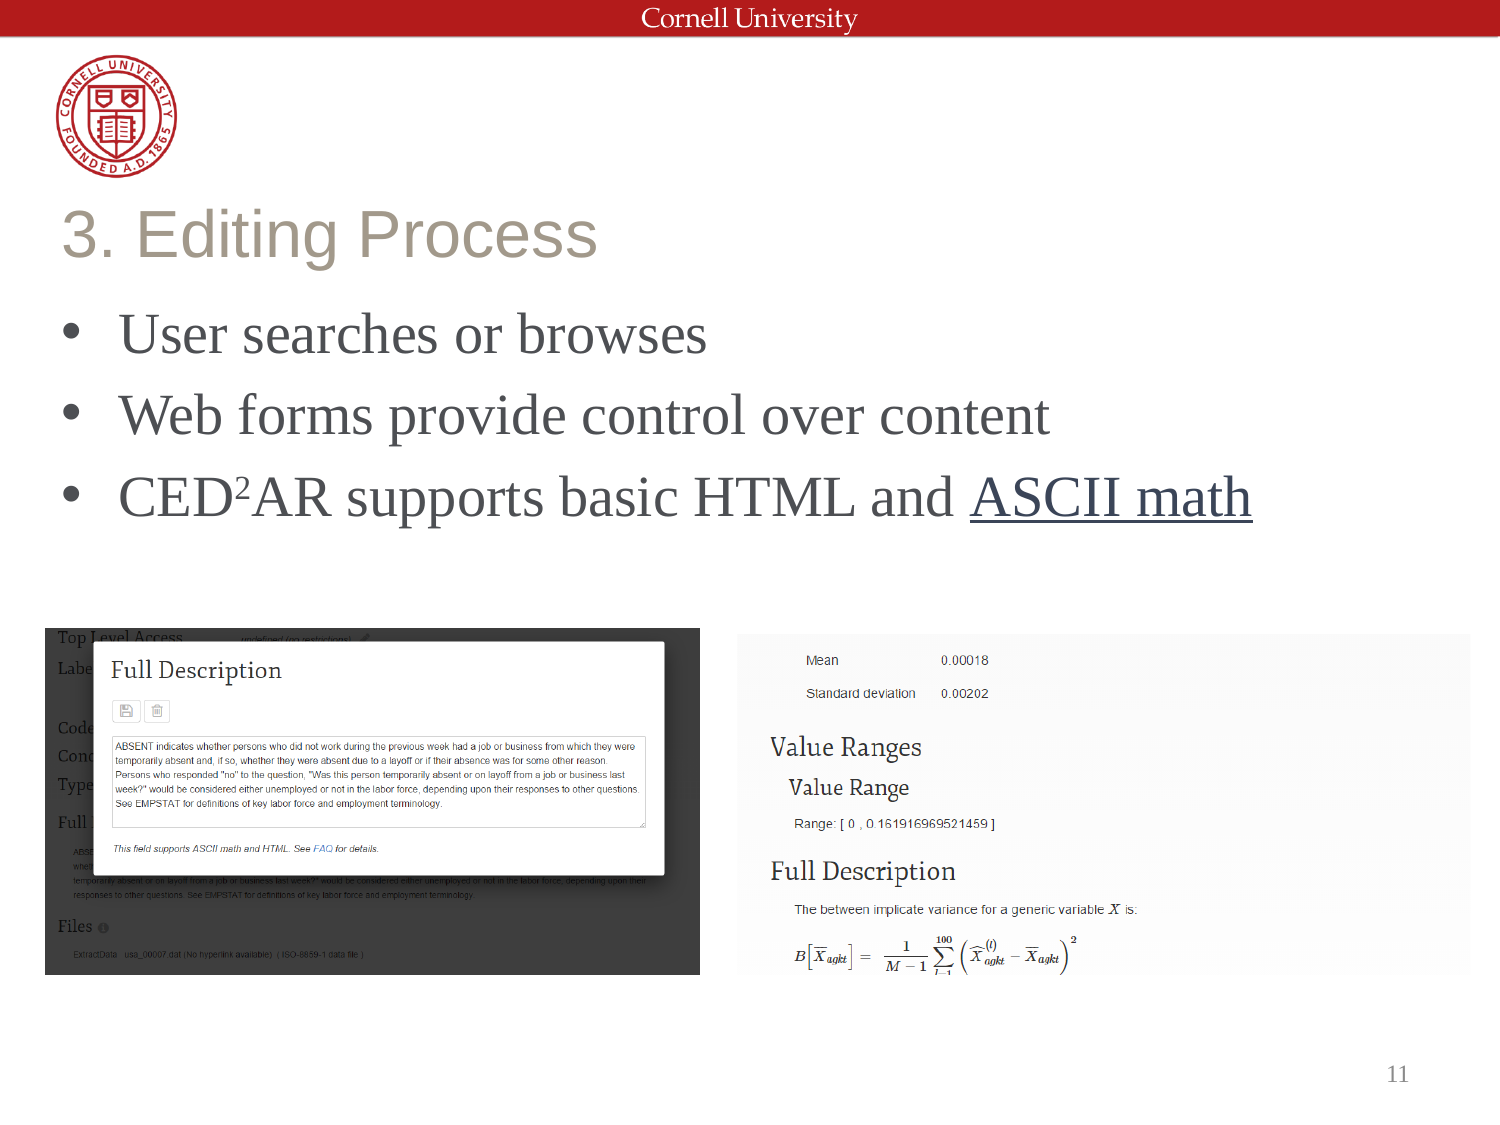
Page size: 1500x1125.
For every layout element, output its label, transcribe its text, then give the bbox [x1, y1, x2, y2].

list User searches or browses Web forms provide control over content CED2AR supports basic HTML and ASCII math [46, 288, 1471, 944]
title 3. Editing Process [46, 174, 1471, 288]
picture [45, 628, 700, 975]
slide_number <number> [1074, 1042, 1425, 1103]
picture [737, 634, 1471, 975]
picture [50, 50, 195, 174]
picture [635, 0, 860, 60]
